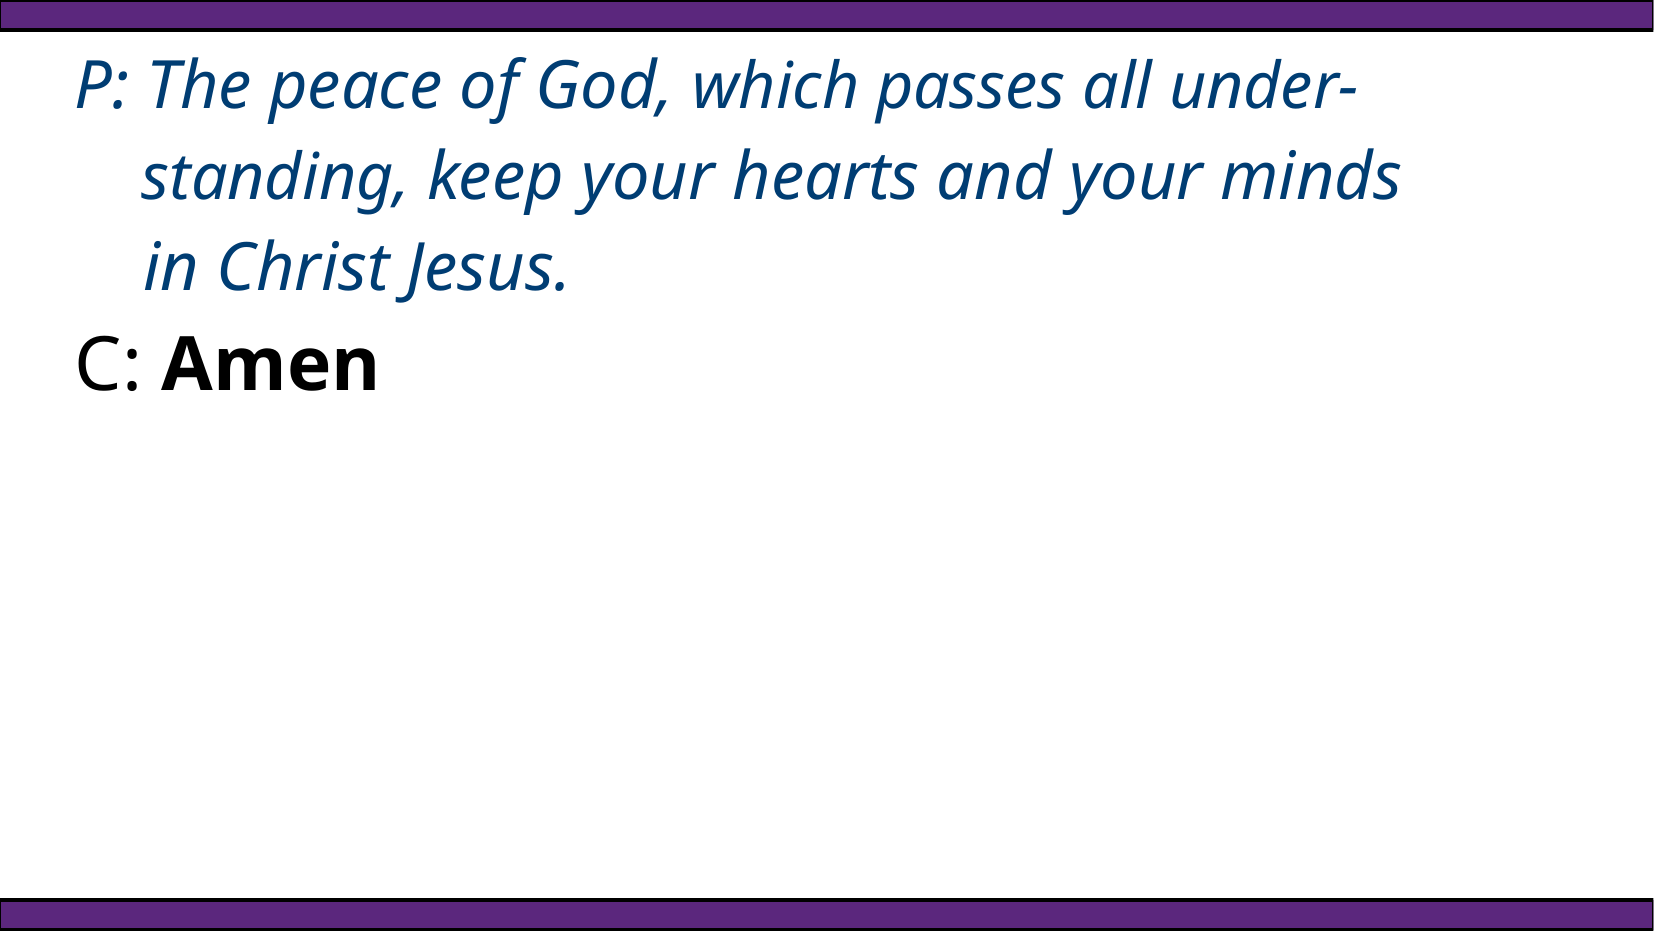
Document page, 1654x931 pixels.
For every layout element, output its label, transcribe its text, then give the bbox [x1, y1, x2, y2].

text_box [0, 0, 1654, 31]
text_box [0, 900, 1654, 931]
text_box P: The peace of God, which passes all under- standing, keep your hearts and your minds in Christ Jesus. C: Amen [60, 30, 1579, 411]
